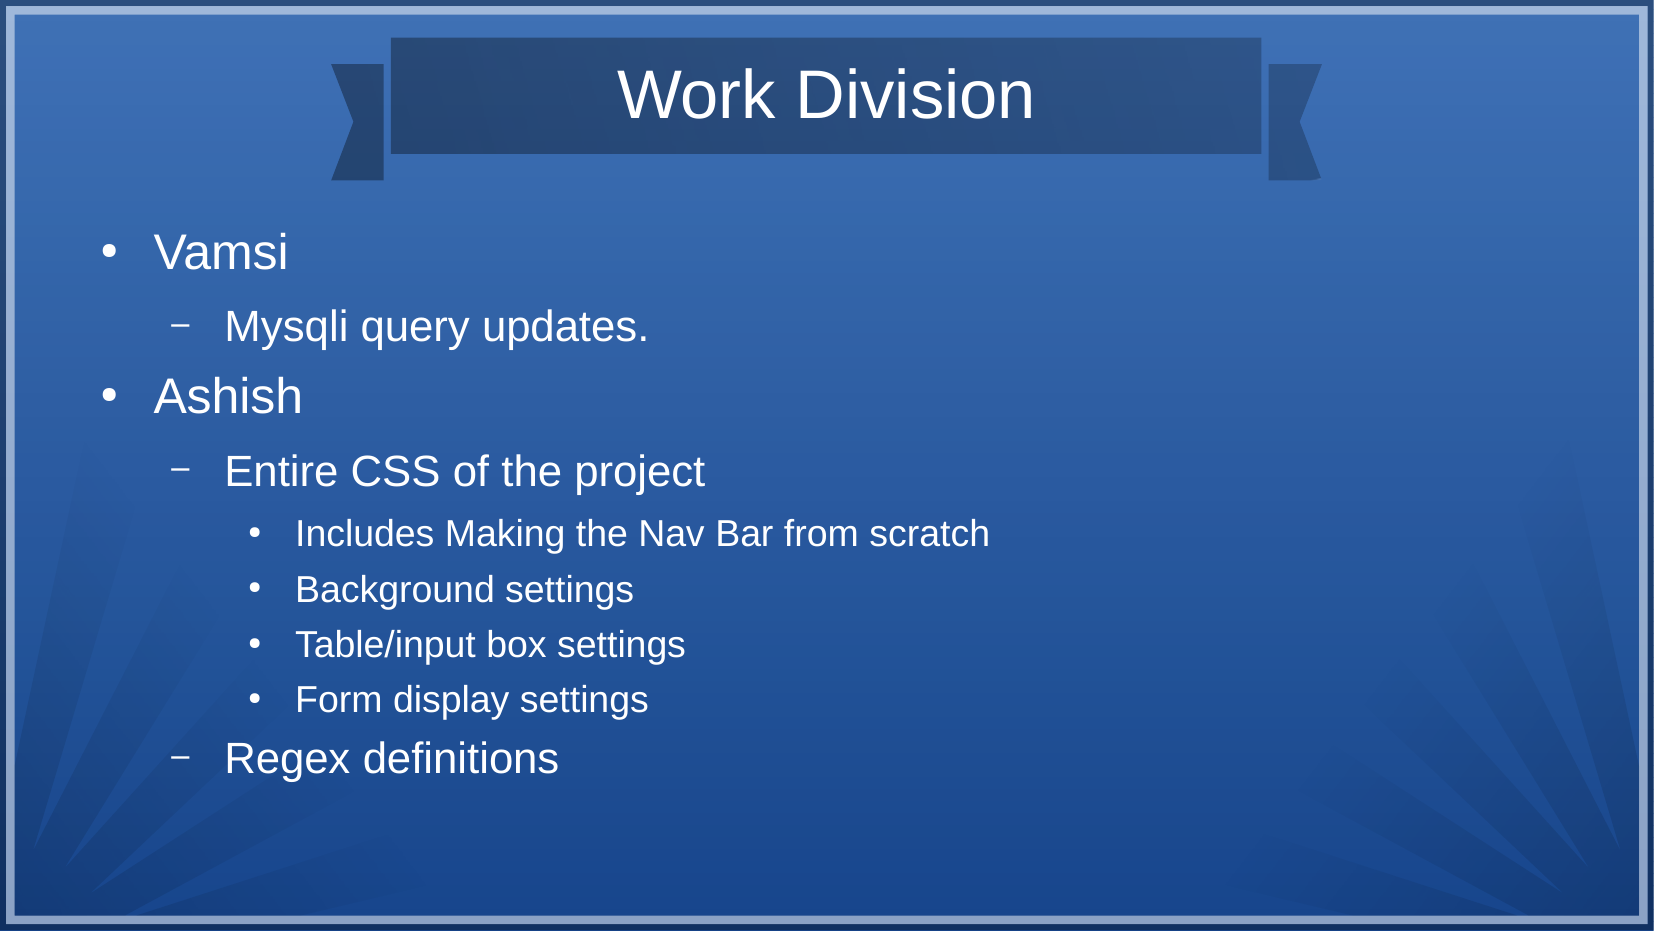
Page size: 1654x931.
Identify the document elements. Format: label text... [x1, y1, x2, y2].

list Vamsi Mysqli query updates. Ashish Entire CSS of the project Includes Making the Nav Bar from scratch Background settings Table/input box settings Form display settings Regex definitions [82, 224, 1571, 848]
title Work Division [389, 35, 1264, 154]
